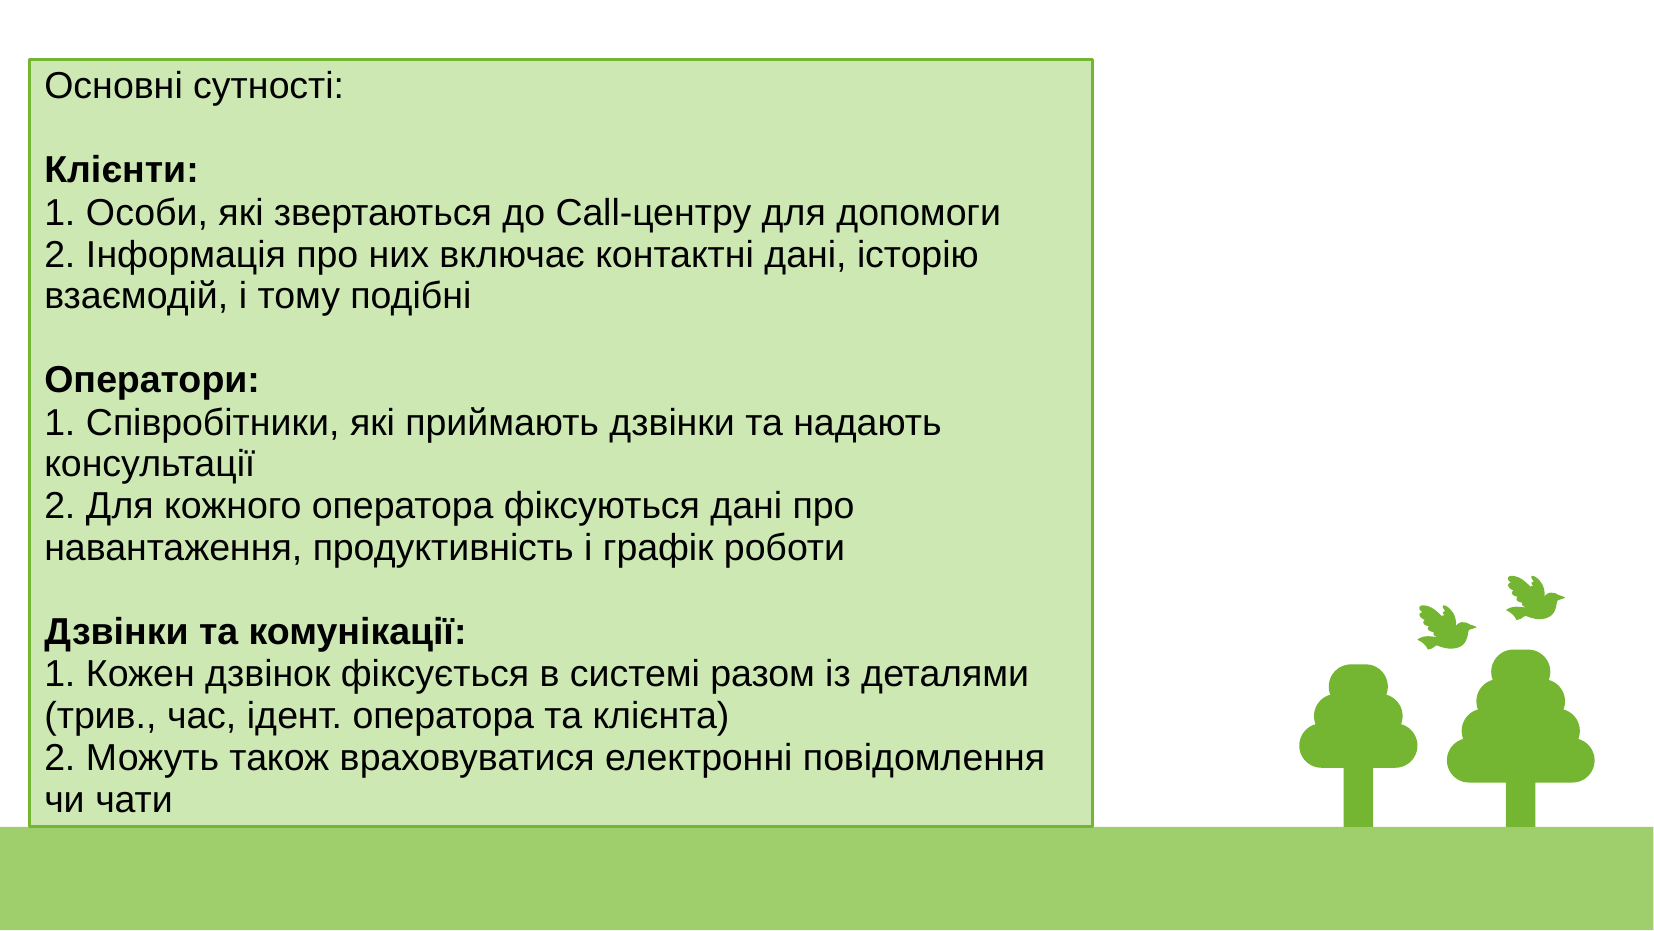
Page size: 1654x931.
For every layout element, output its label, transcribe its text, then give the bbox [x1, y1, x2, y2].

text_box Основні сутності: Клієнти: 1. Особи, які звертаються до Call-центру для допомоги 2. Інформація про них включає контактні дані, історію взаємодій, і тому подібні Оператори: 1. Співробітники, які приймають дзвінки та надають консультації 2. Для кожного оператора фіксуються дані про навантаження, продуктивність і графік роботи Дзвінки та комунікації: 1. Кожен дзвінок фіксується в системі разом із деталями (трив., час, ідент. оператора та клієнта) 2. Можуть також враховуватися електронні повідомлення чи чати [29, 59, 1093, 827]
